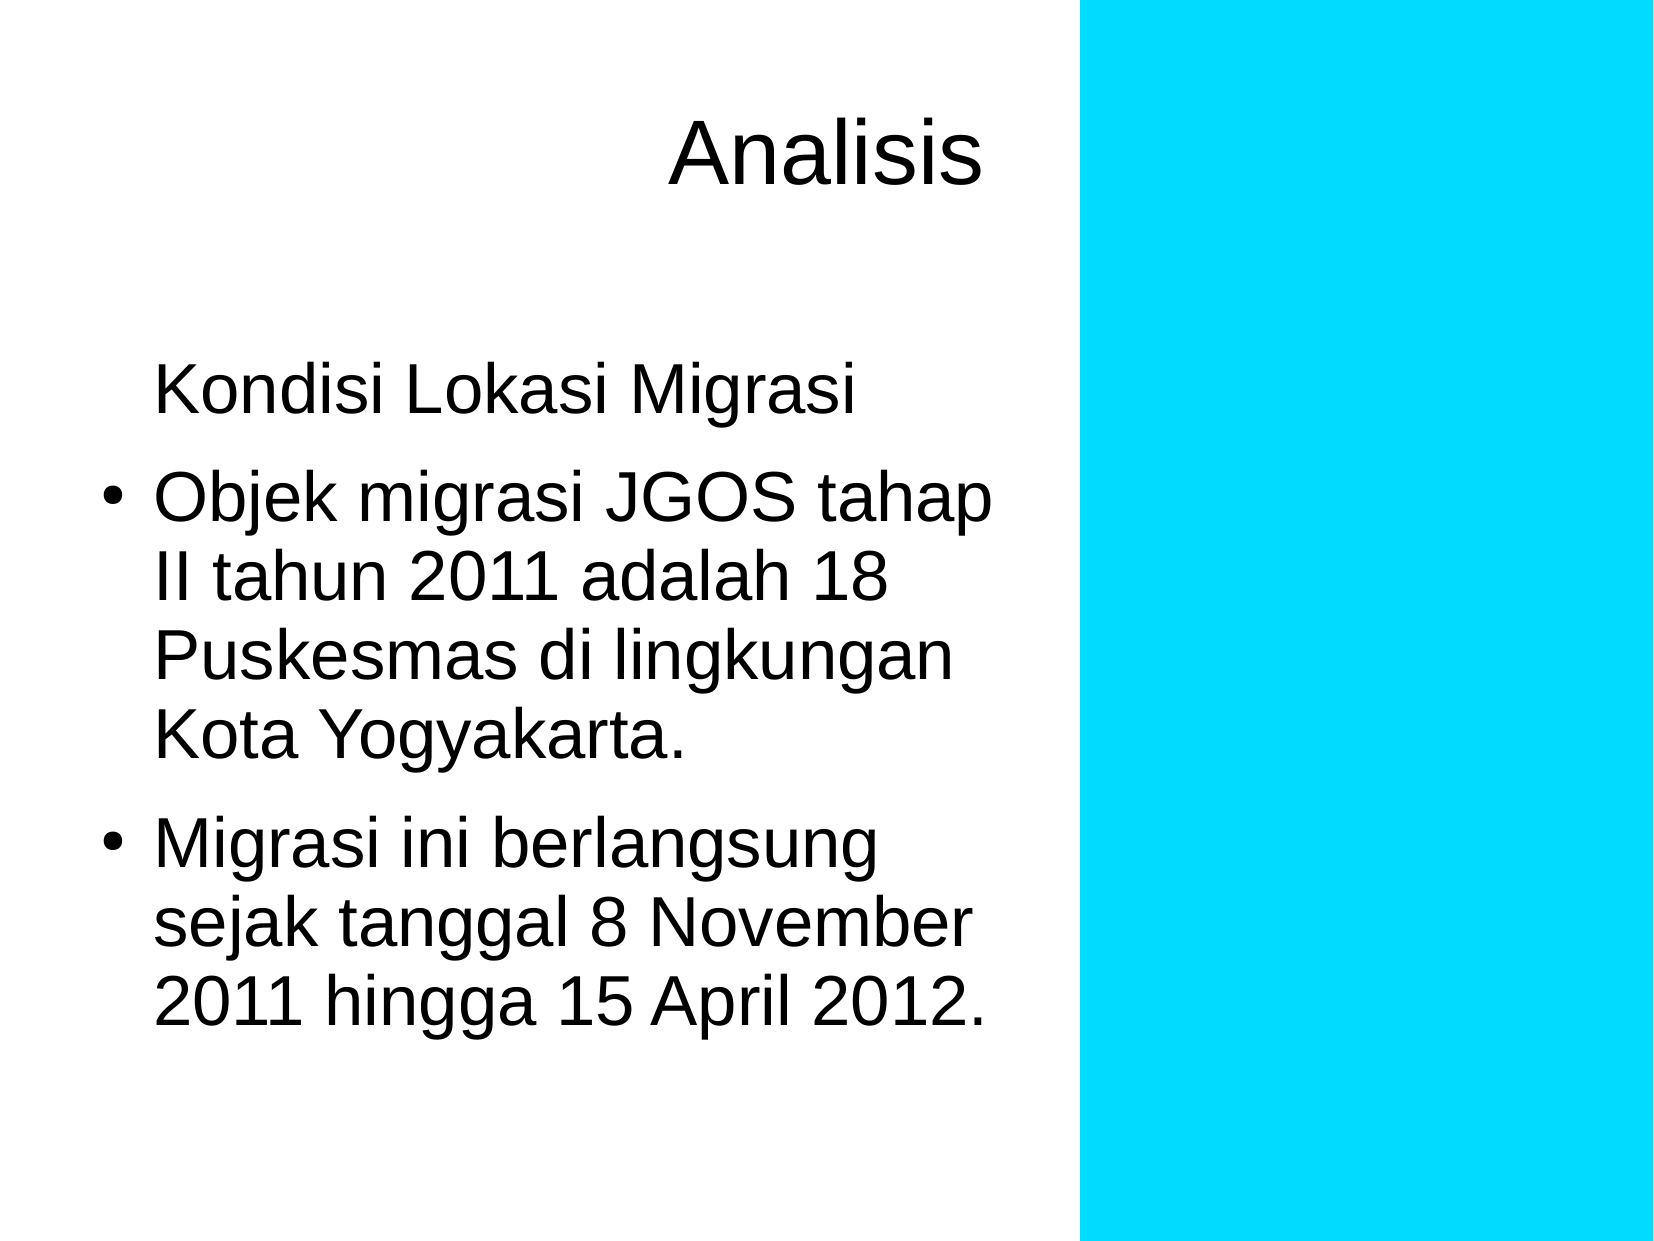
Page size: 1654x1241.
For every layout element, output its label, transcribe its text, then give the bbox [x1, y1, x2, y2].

text_box [1080, 0, 1654, 1241]
list Kondisi Lokasi Migrasi Objek migrasi JGOS tahap II tahun 2011 adalah 18 Puskesmas di lingkungan Kota Yogyakarta. Migrasi ini berlangsung sejak tanggal 8 November 2011 hingga 15 April 2012. [82, 349, 1021, 1047]
title Analisis [82, 49, 1080, 257]
